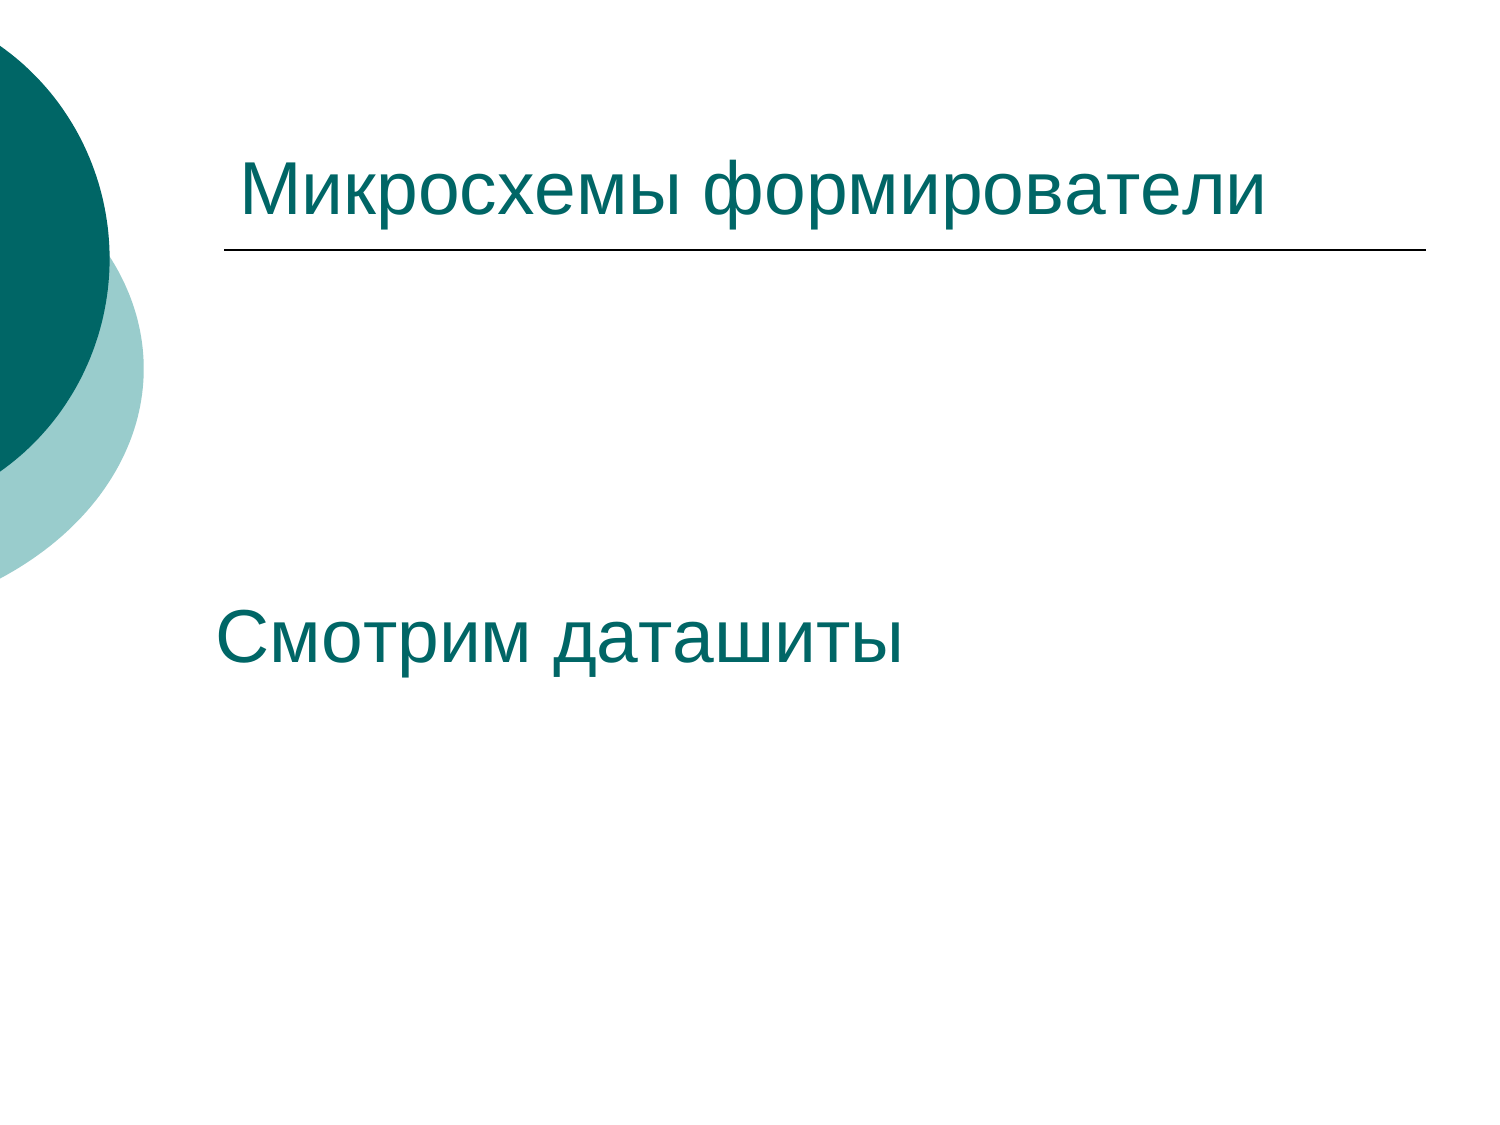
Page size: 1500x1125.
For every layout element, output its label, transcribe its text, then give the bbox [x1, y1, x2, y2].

title Смотрим даташиты [200, 497, 1401, 686]
title Микросхемы формирователи [224, 49, 1425, 237]
